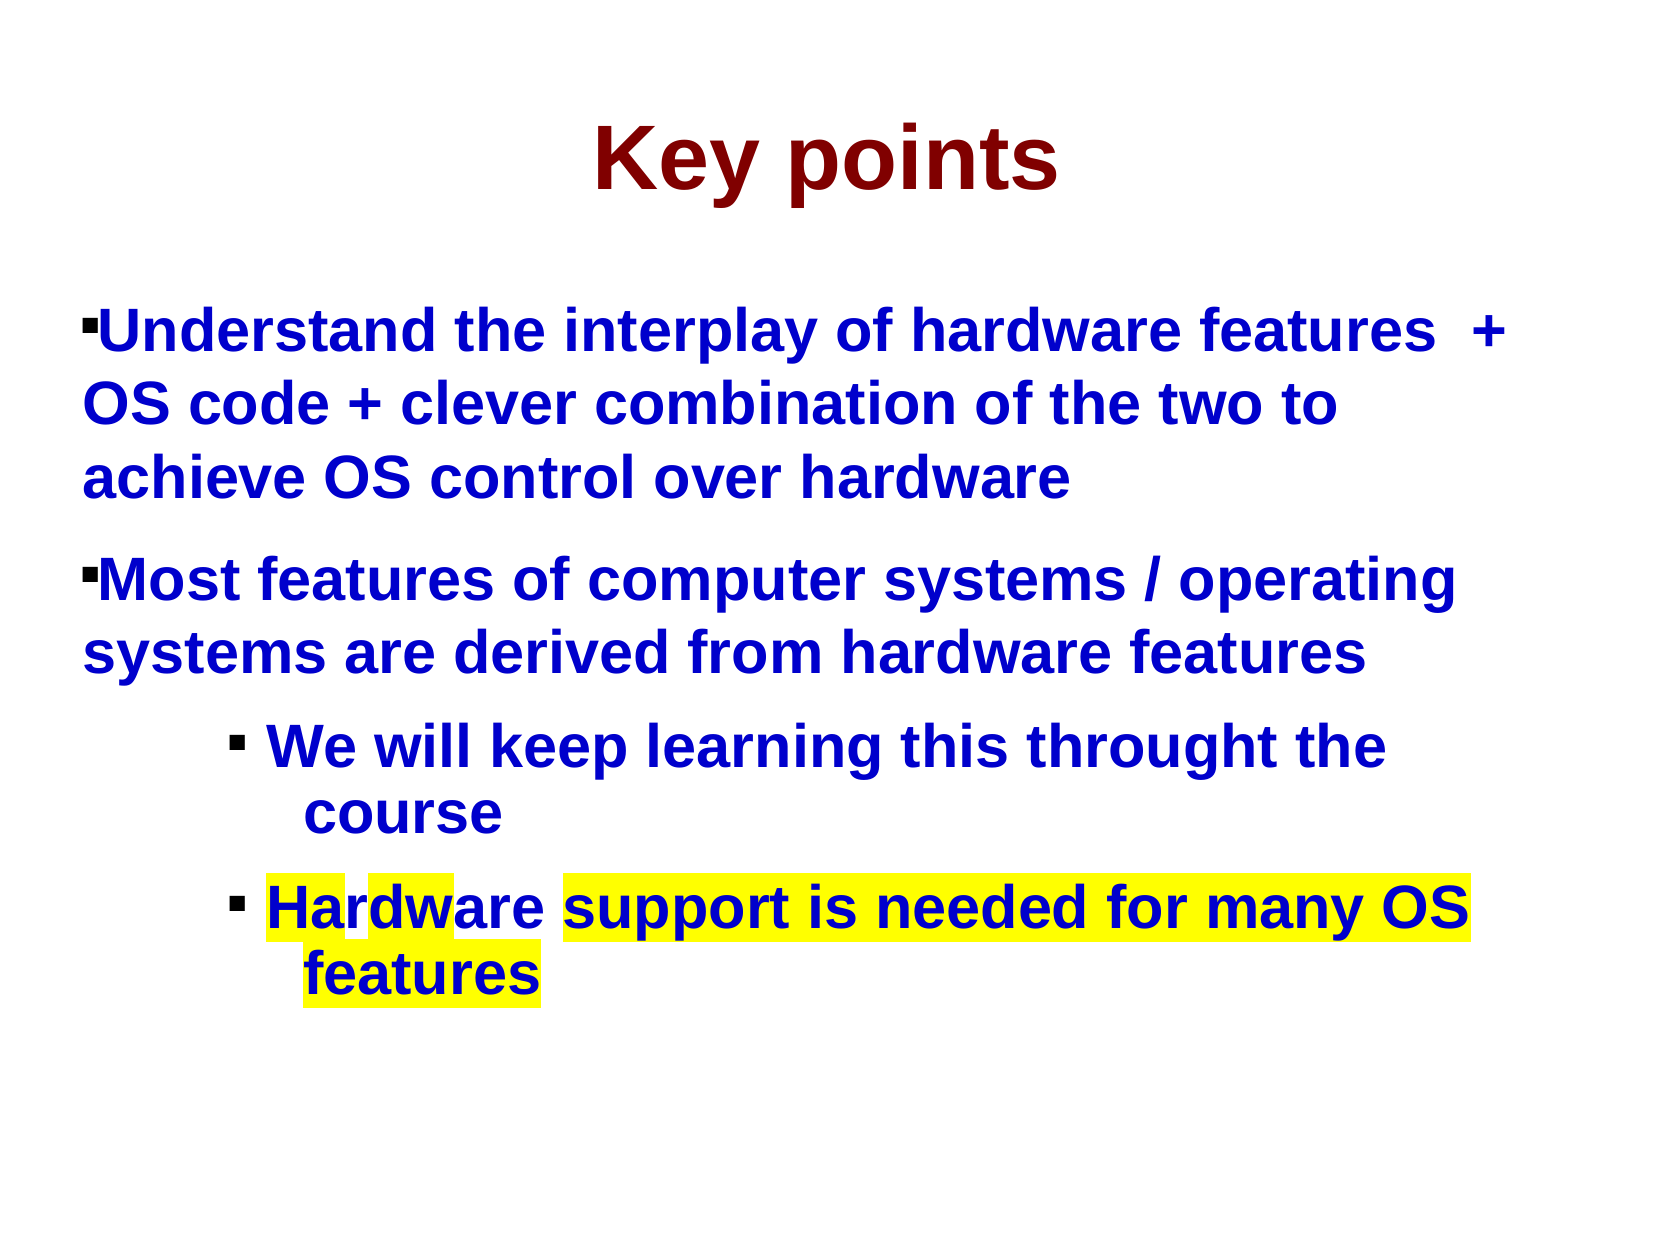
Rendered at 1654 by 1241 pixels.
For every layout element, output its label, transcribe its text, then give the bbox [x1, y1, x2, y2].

list Understand the interplay of hardware features + OS code + clever combination of the two to achieve OS control over hardware Most features of computer systems / operating systems are derived from hardware features We will keep learning this throught the course Hardware support is needed for many OS features [82, 290, 1571, 1010]
title Key points [82, 49, 1571, 257]
